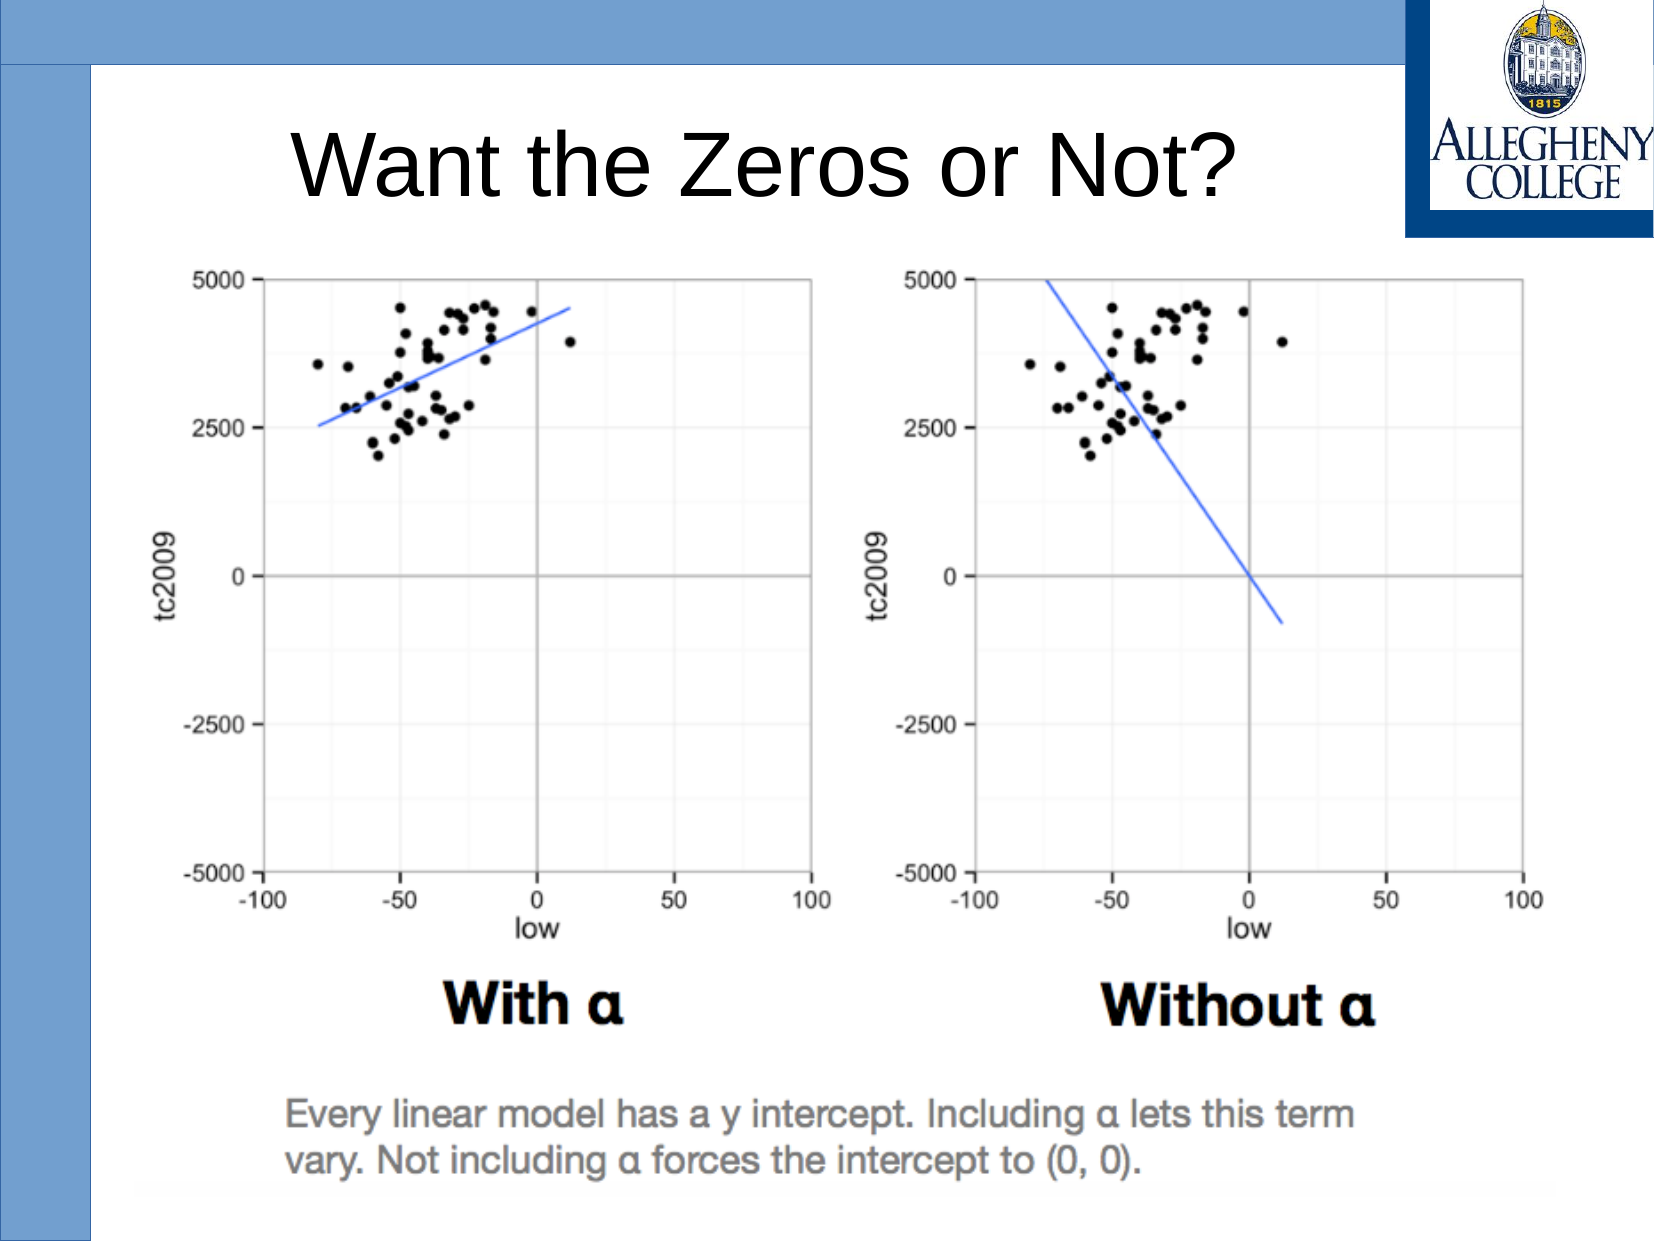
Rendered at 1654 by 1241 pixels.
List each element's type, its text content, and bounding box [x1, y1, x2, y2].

picture [134, 238, 1556, 1197]
picture [1430, 0, 1654, 210]
title Want the Zeros or Not? [118, 61, 1412, 269]
text_box [0, 0, 1654, 1241]
